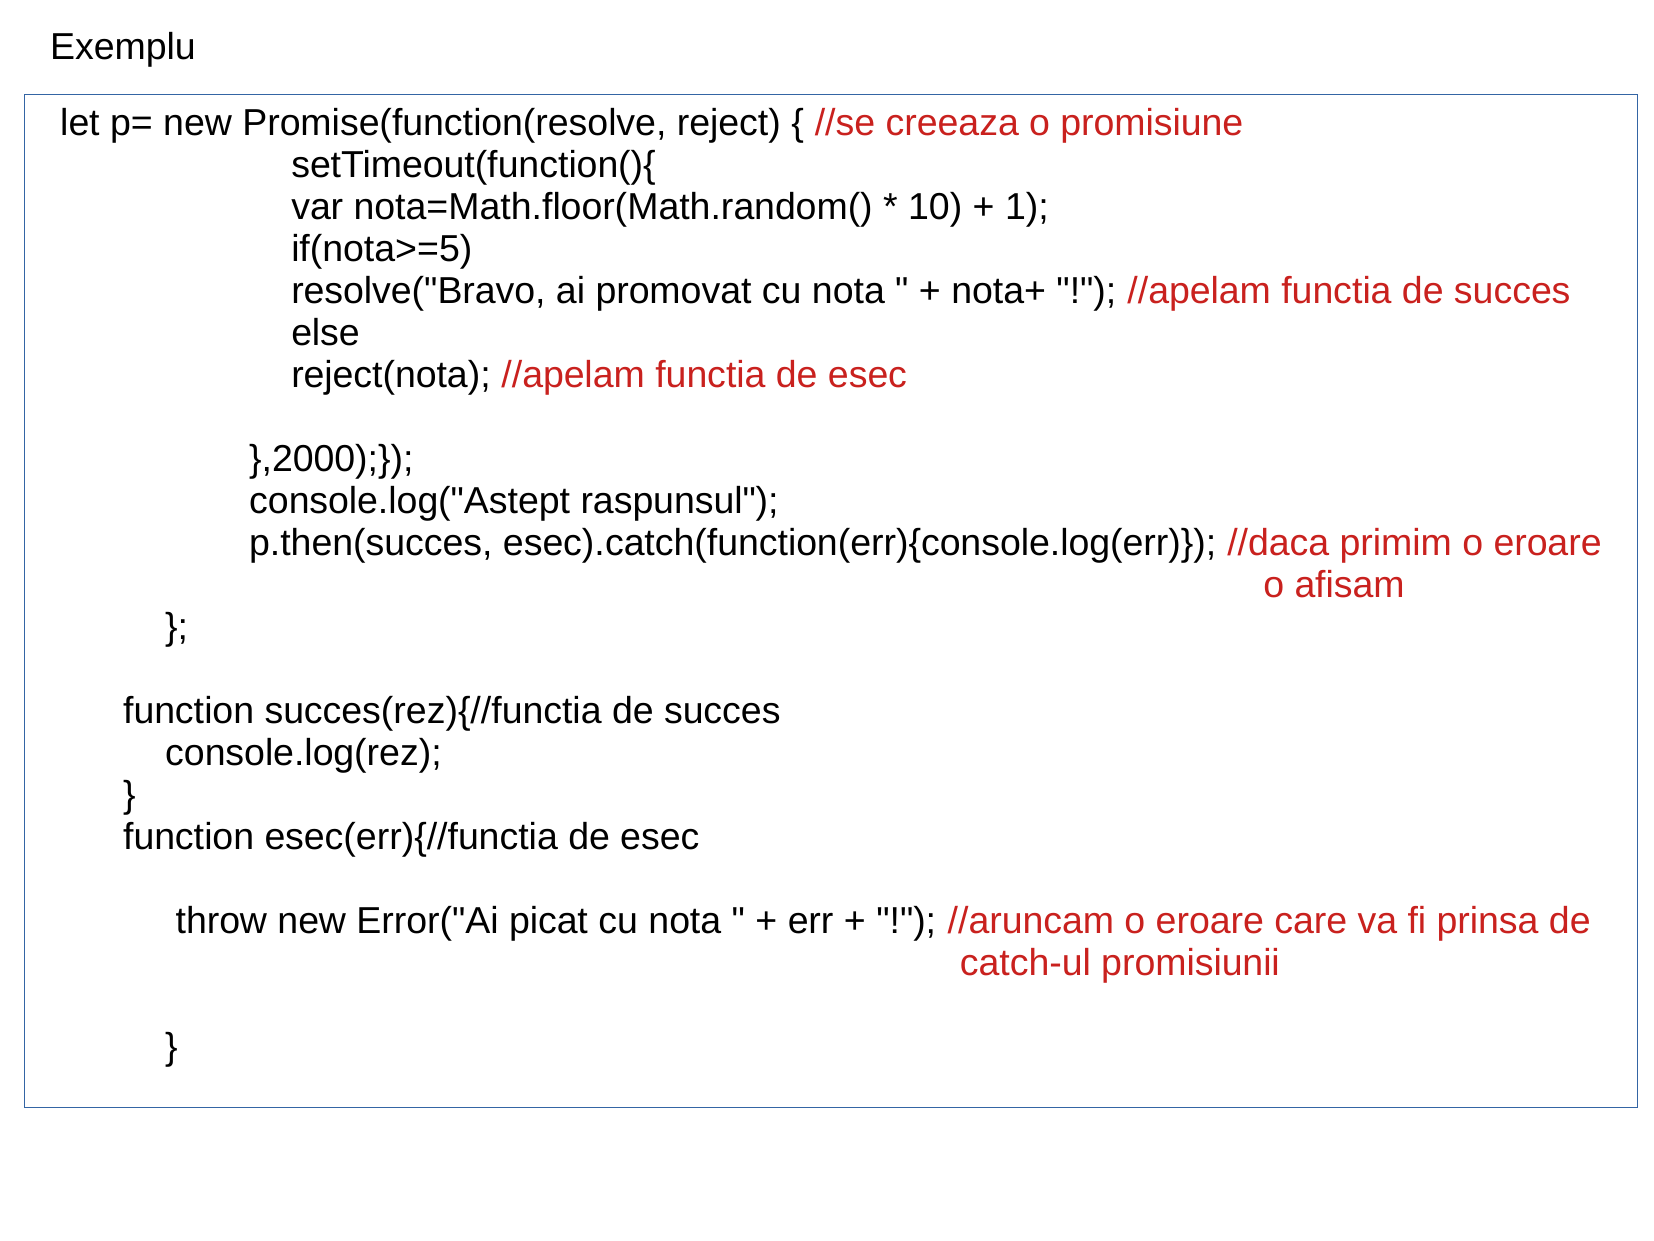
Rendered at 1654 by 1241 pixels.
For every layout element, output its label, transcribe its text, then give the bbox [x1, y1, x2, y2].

text_box let p= new Promise(function(resolve, reject) { //se creeaza o promisiune setTimeout(function(){ var nota=Math.floor(Math.random() * 10) + 1); if(nota>=5) resolve("Bravo, ai promovat cu nota " + nota+ "!"); //apelam functia de succes else reject(nota); //apelam functia de esec },2000);}); console.log("Astept raspunsul"); p.then(succes, esec).catch(function(err){console.log(err)}); //daca primim o eroare o afisam }; function succes(rez){//functia de succes console.log(rez); } function esec(err){//functia de esec throw new Error("Ai picat cu nota " + err + "!"); //aruncam o eroare care va fi prinsa de catch-ul promisiunii } [24, 94, 1638, 1108]
text_box Exemplu [35, 17, 222, 94]
